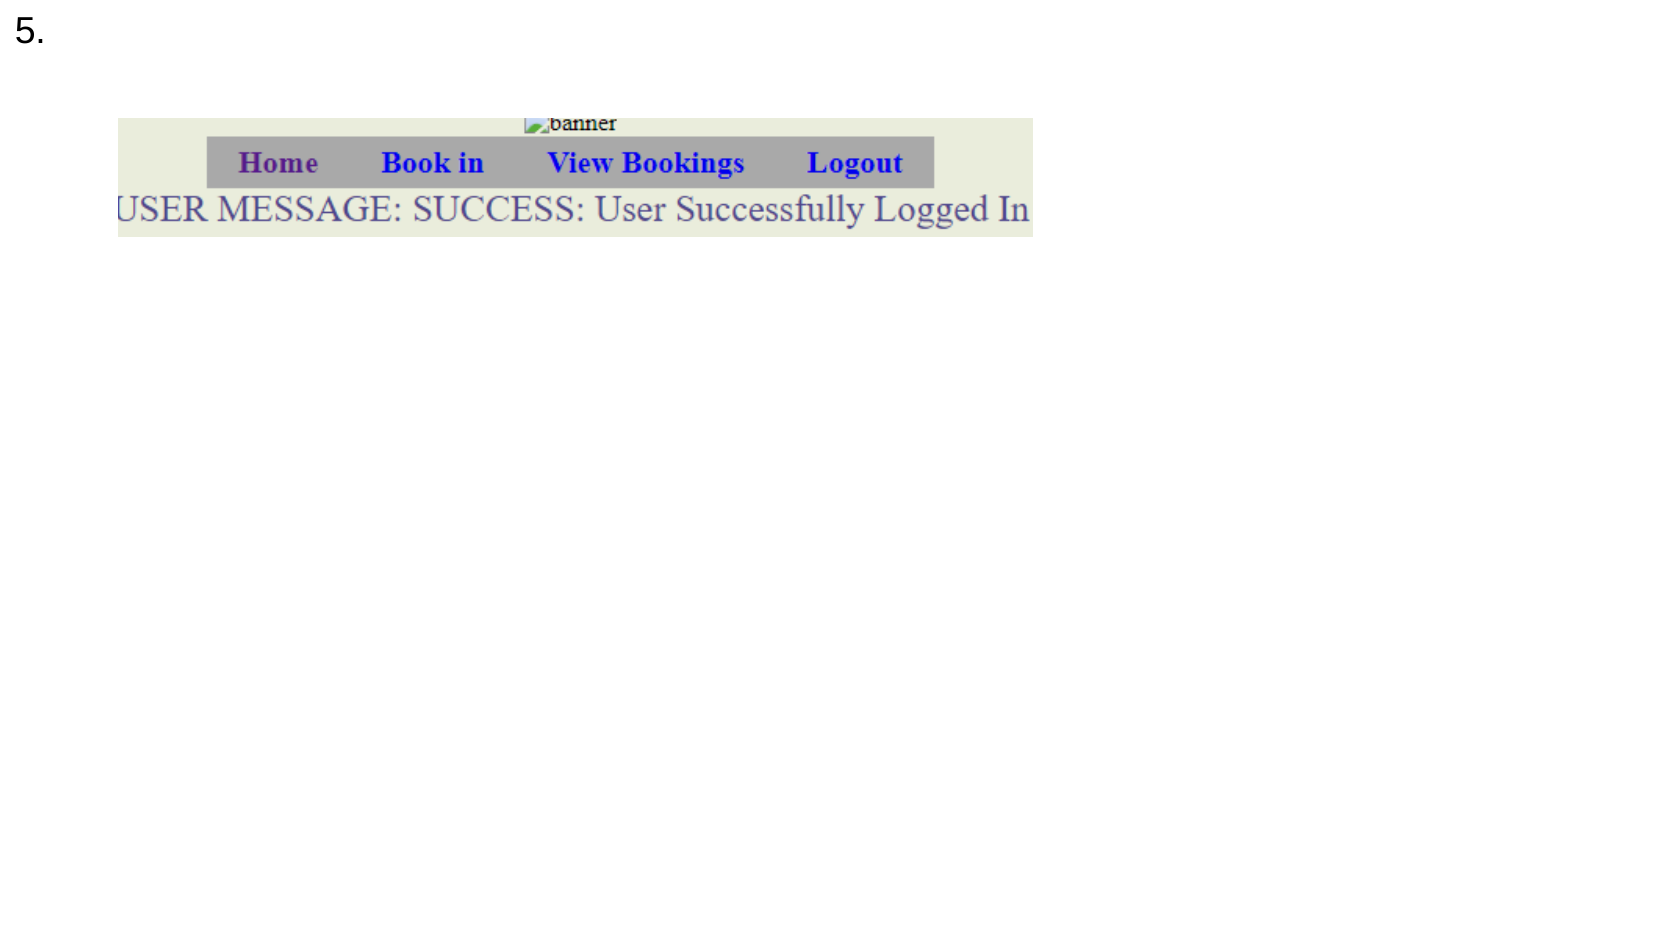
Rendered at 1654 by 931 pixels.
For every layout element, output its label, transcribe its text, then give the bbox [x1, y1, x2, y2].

text_box 5. [0, 2, 61, 60]
picture [118, 118, 1033, 237]
